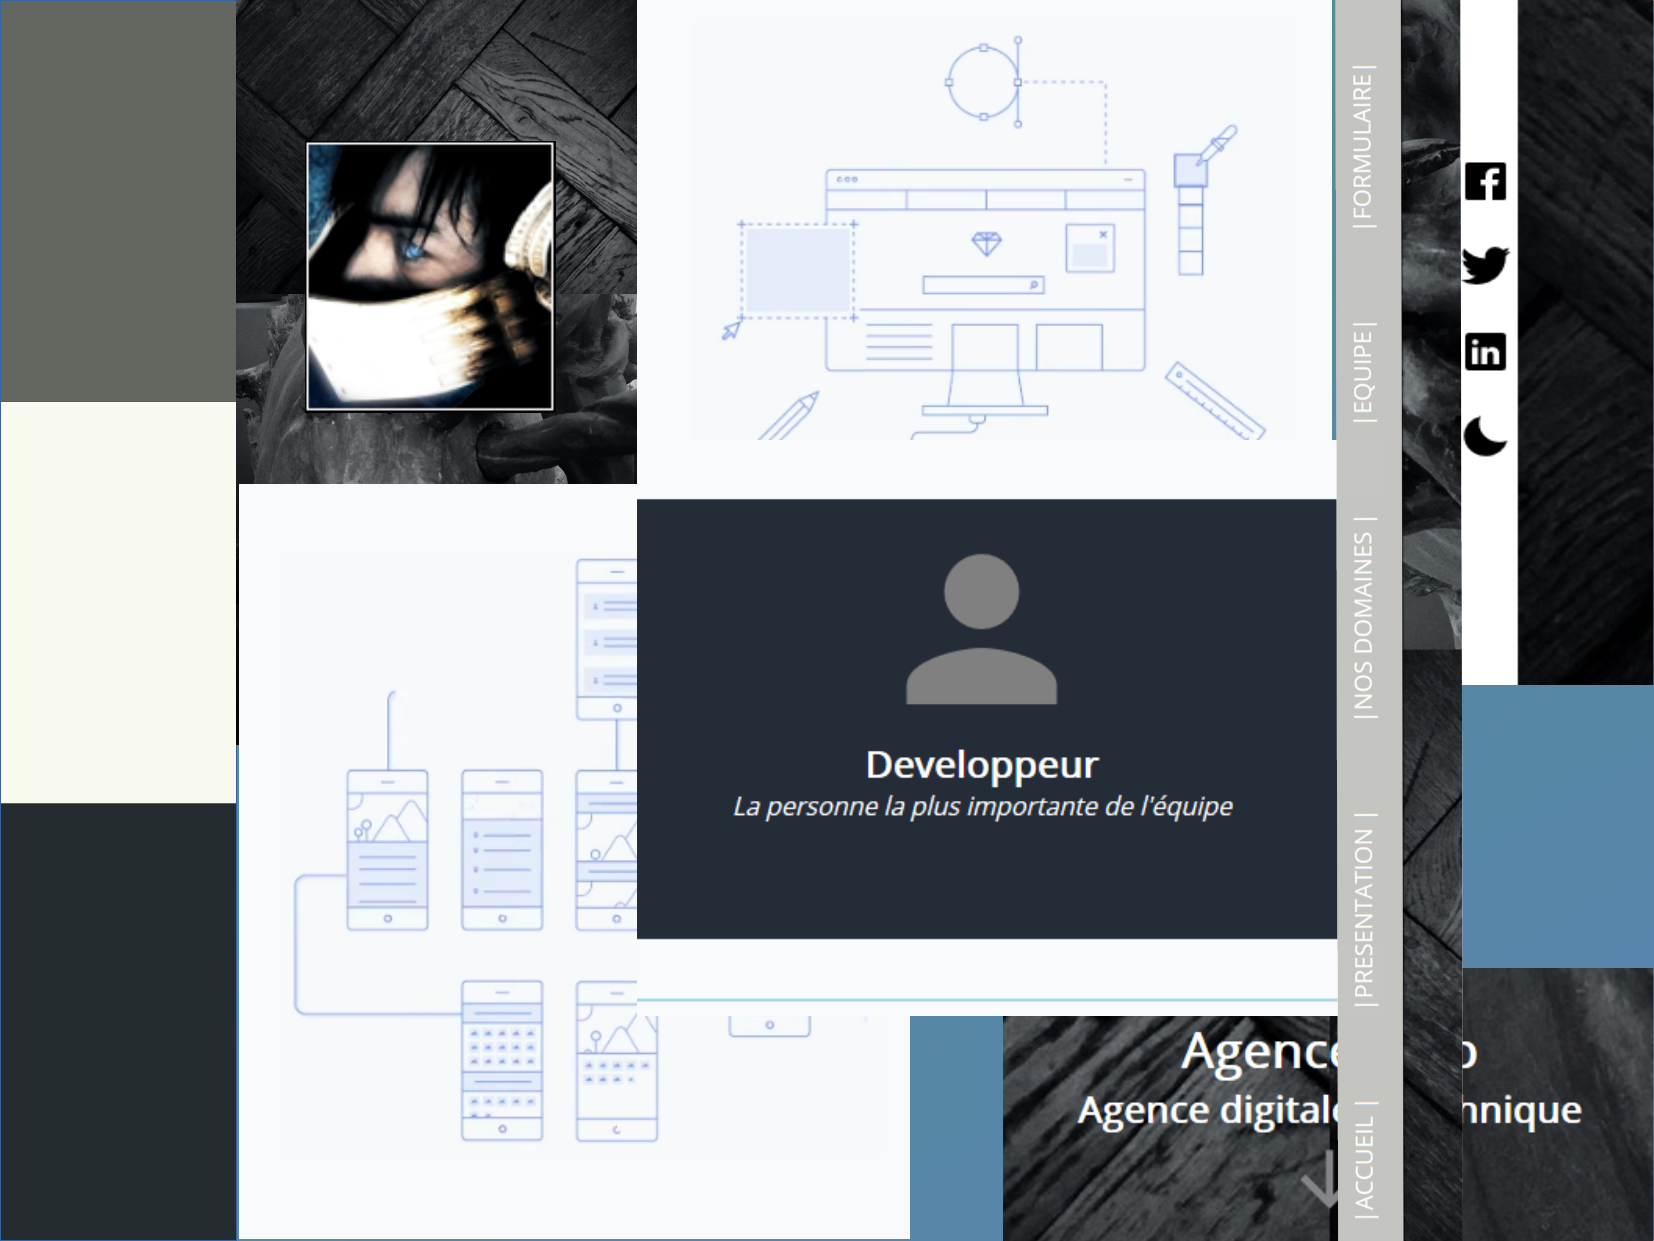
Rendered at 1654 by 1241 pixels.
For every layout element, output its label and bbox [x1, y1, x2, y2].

text_box [0, 0, 237, 1241]
picture [236, 0, 1654, 1241]
